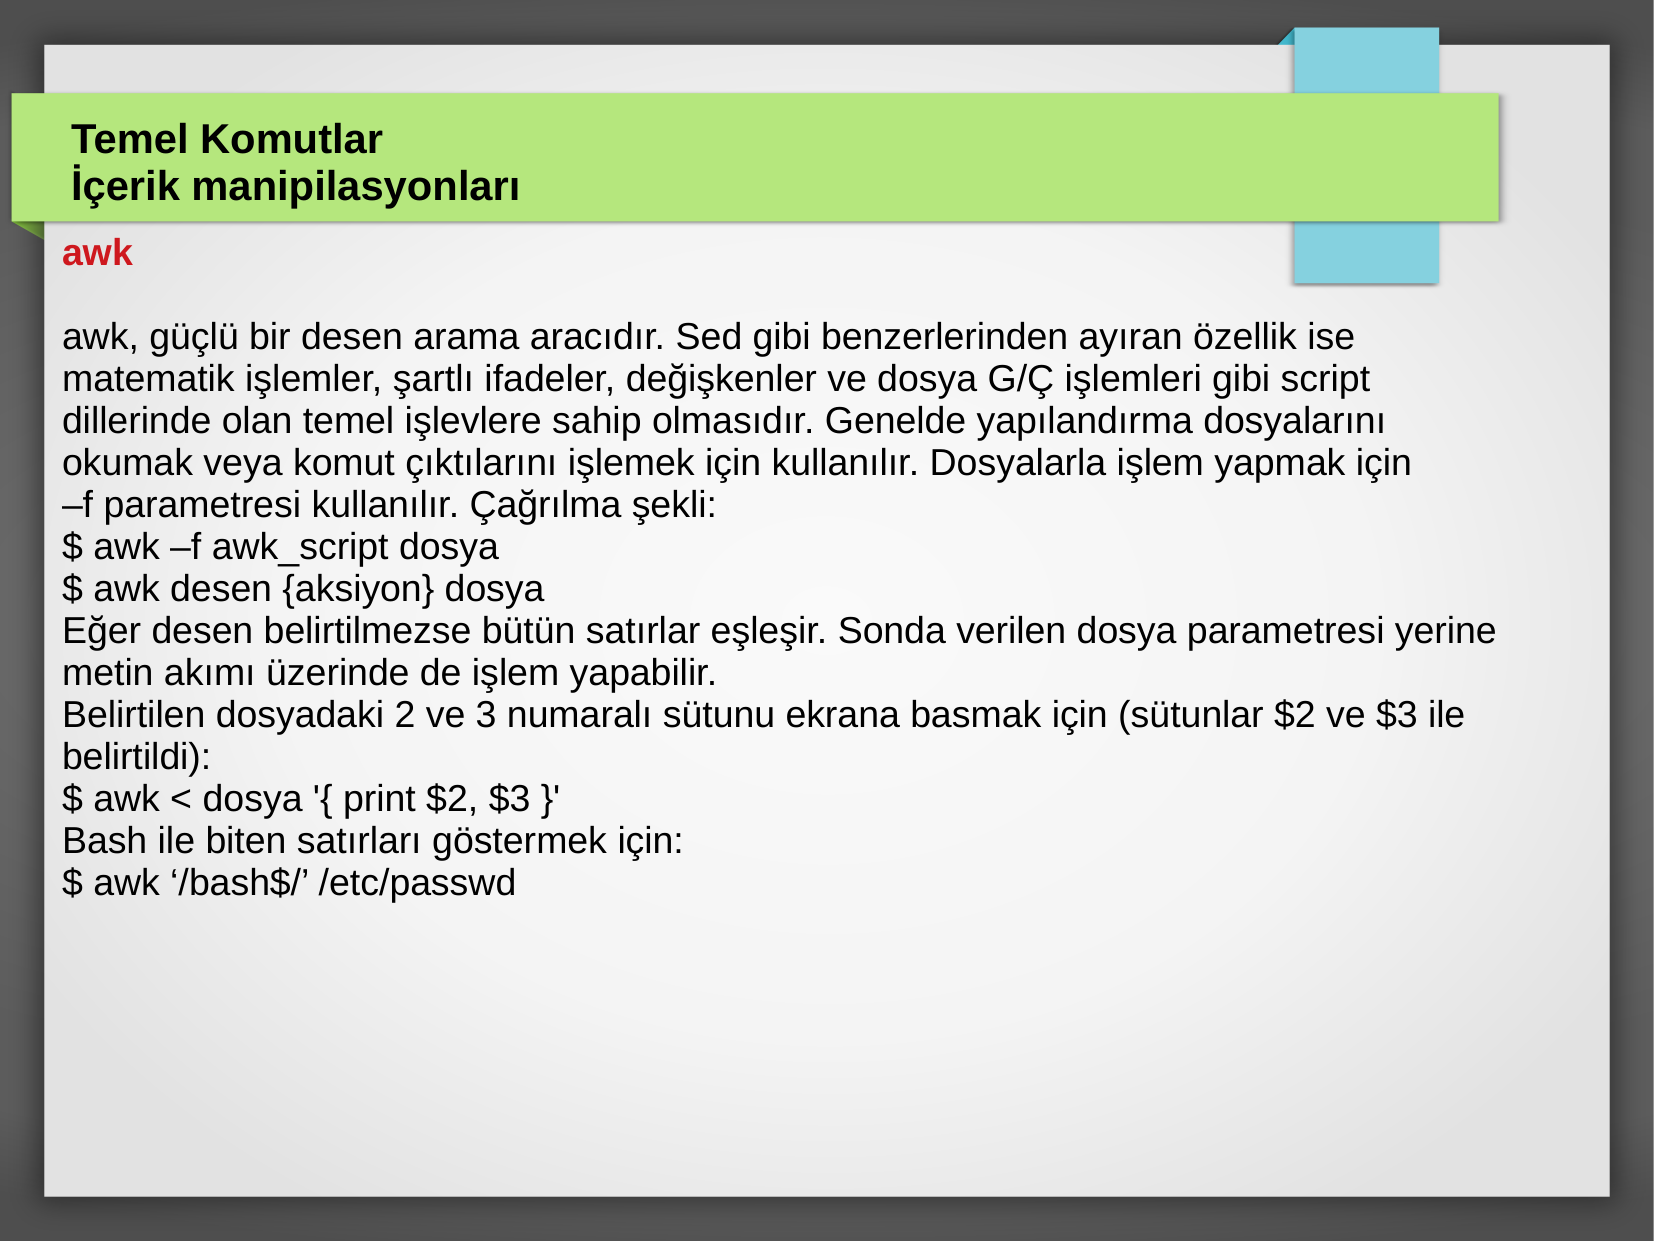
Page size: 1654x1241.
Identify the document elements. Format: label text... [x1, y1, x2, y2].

text_box awk awk, güçlü bir desen arama aracıdır. Sed gibi benzerlerinden ayıran özellik ise matematik işlemler, şartlı ifadeler, değişkenler ve dosya G/Ç işlemleri gibi script dillerinde olan temel işlevlere sahip olmasıdır. Genelde yapılandırma dosyalarını okumak veya komut çıktılarını işlemek için kullanılır. Dosyalarla işlem yapmak için –f parametresi kullanılır. Çağrılma şekli: $ awk –f awk_script dosya $ awk desen {aksiyon} dosya Eğer desen belirtilmezse bütün satırlar eşleşir. Sonda verilen dosya parametresi yerine metin akımı üzerinde de işlem yapabilir. Belirtilen dosyadaki 2 ve 3 numaralı sütunu ekrana basmak için (sütunlar $2 ve $3 ile belirtildi): $ awk < dosya '{ print $2, $3 }' Bash ile biten satırları göstermek için: $ awk ‘/bash$/’ /etc/passwd [47, 224, 1654, 954]
picture [0, 0, 1654, 1241]
text_box Temel Komutlar İçerik manipilasyonları [56, 108, 638, 224]
